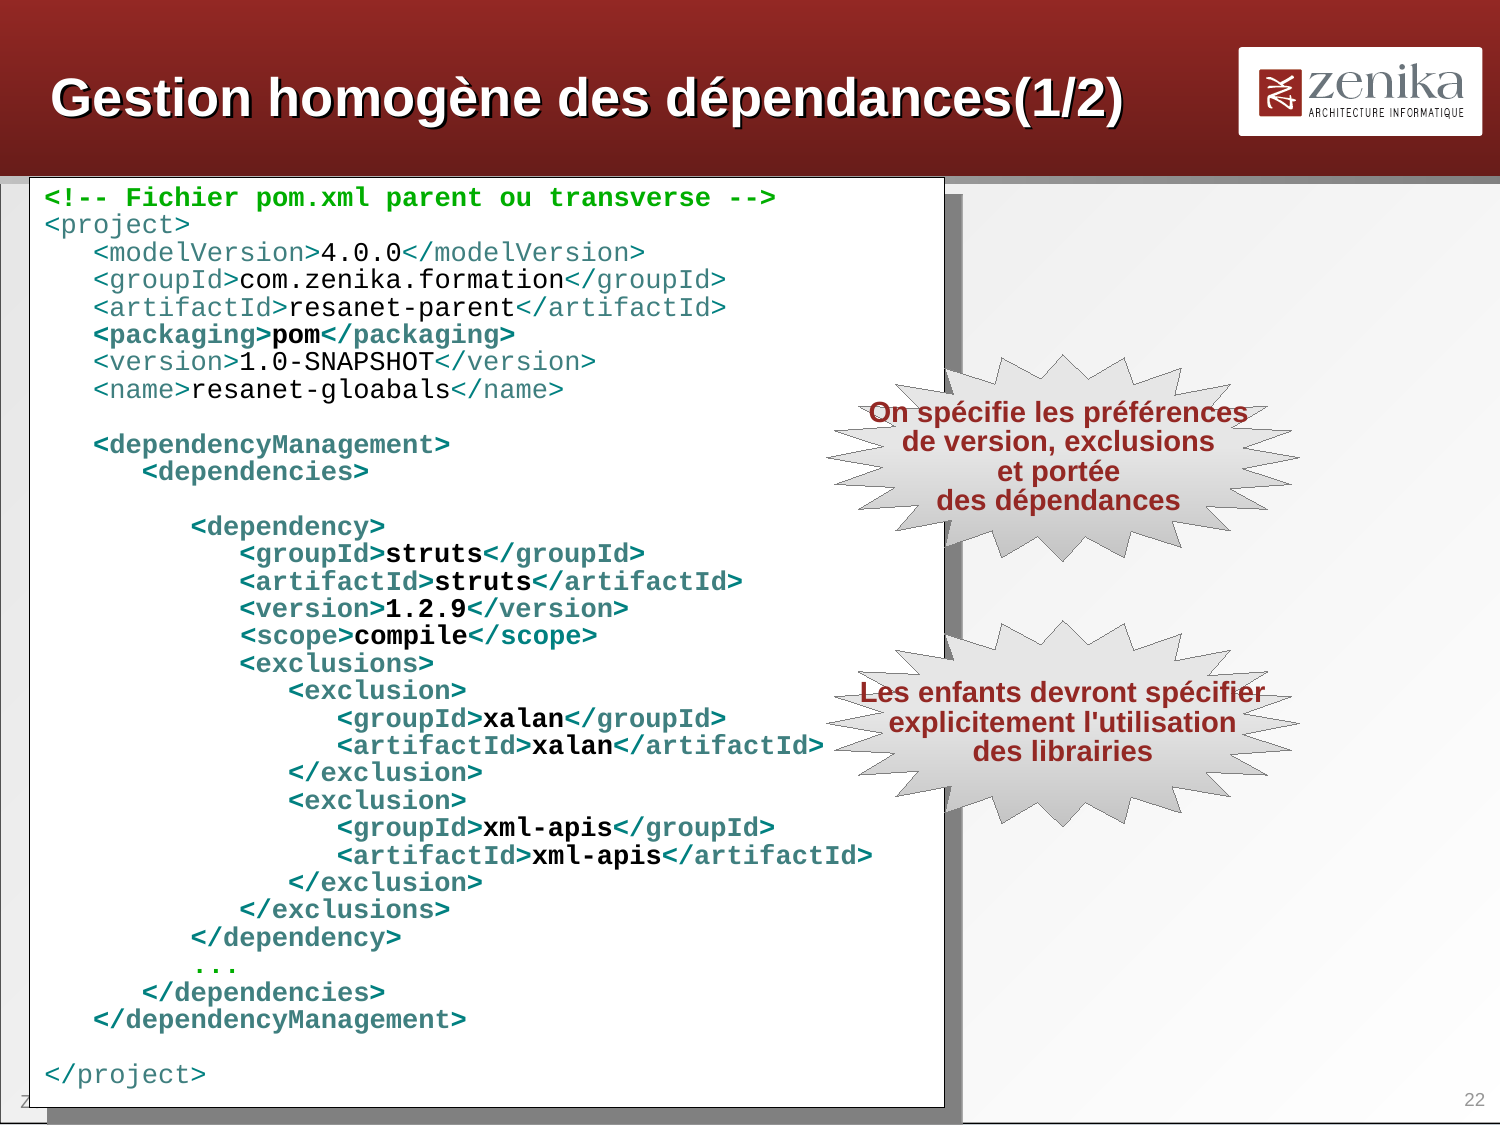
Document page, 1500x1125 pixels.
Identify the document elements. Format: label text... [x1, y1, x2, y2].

text_box <!-- Fichier pom.xml parent ou transverse --> <project> <modelVersion>4.0.0</modelVersion> <groupId>com.zenika.formation</groupId> <artifactId>resanet-parent</artifactId> <packaging>pom</packaging> <version>1.0-SNAPSHOT</version> <name>resanet-gloabals</name> <dependencyManagement> <dependencies> <dependency> <groupId>struts</groupId> <artifactId>struts</artifactId> <version>1.2.9</version> <scope>compile</scope> <exclusions> <exclusion> <groupId>xalan</groupId> <artifactId>xalan</artifactId> </exclusion> <exclusion> <groupId>xml-apis</groupId> <artifactId>xml-apis</artifactId> </exclusion> </exclusions> </dependency> ... </dependencies> </dependencyManagement> </project> [29, 177, 945, 1108]
text_box Les enfants devront spécifier explicitement l'utilisation des librairies [826, 620, 1300, 827]
picture [1257, 58, 1464, 125]
title Gestion homogène des dépendances(1/2) [50, 15, 1206, 180]
text_box On spécifie les préférences de version, exclusions et portée des dépendances [826, 354, 1300, 562]
